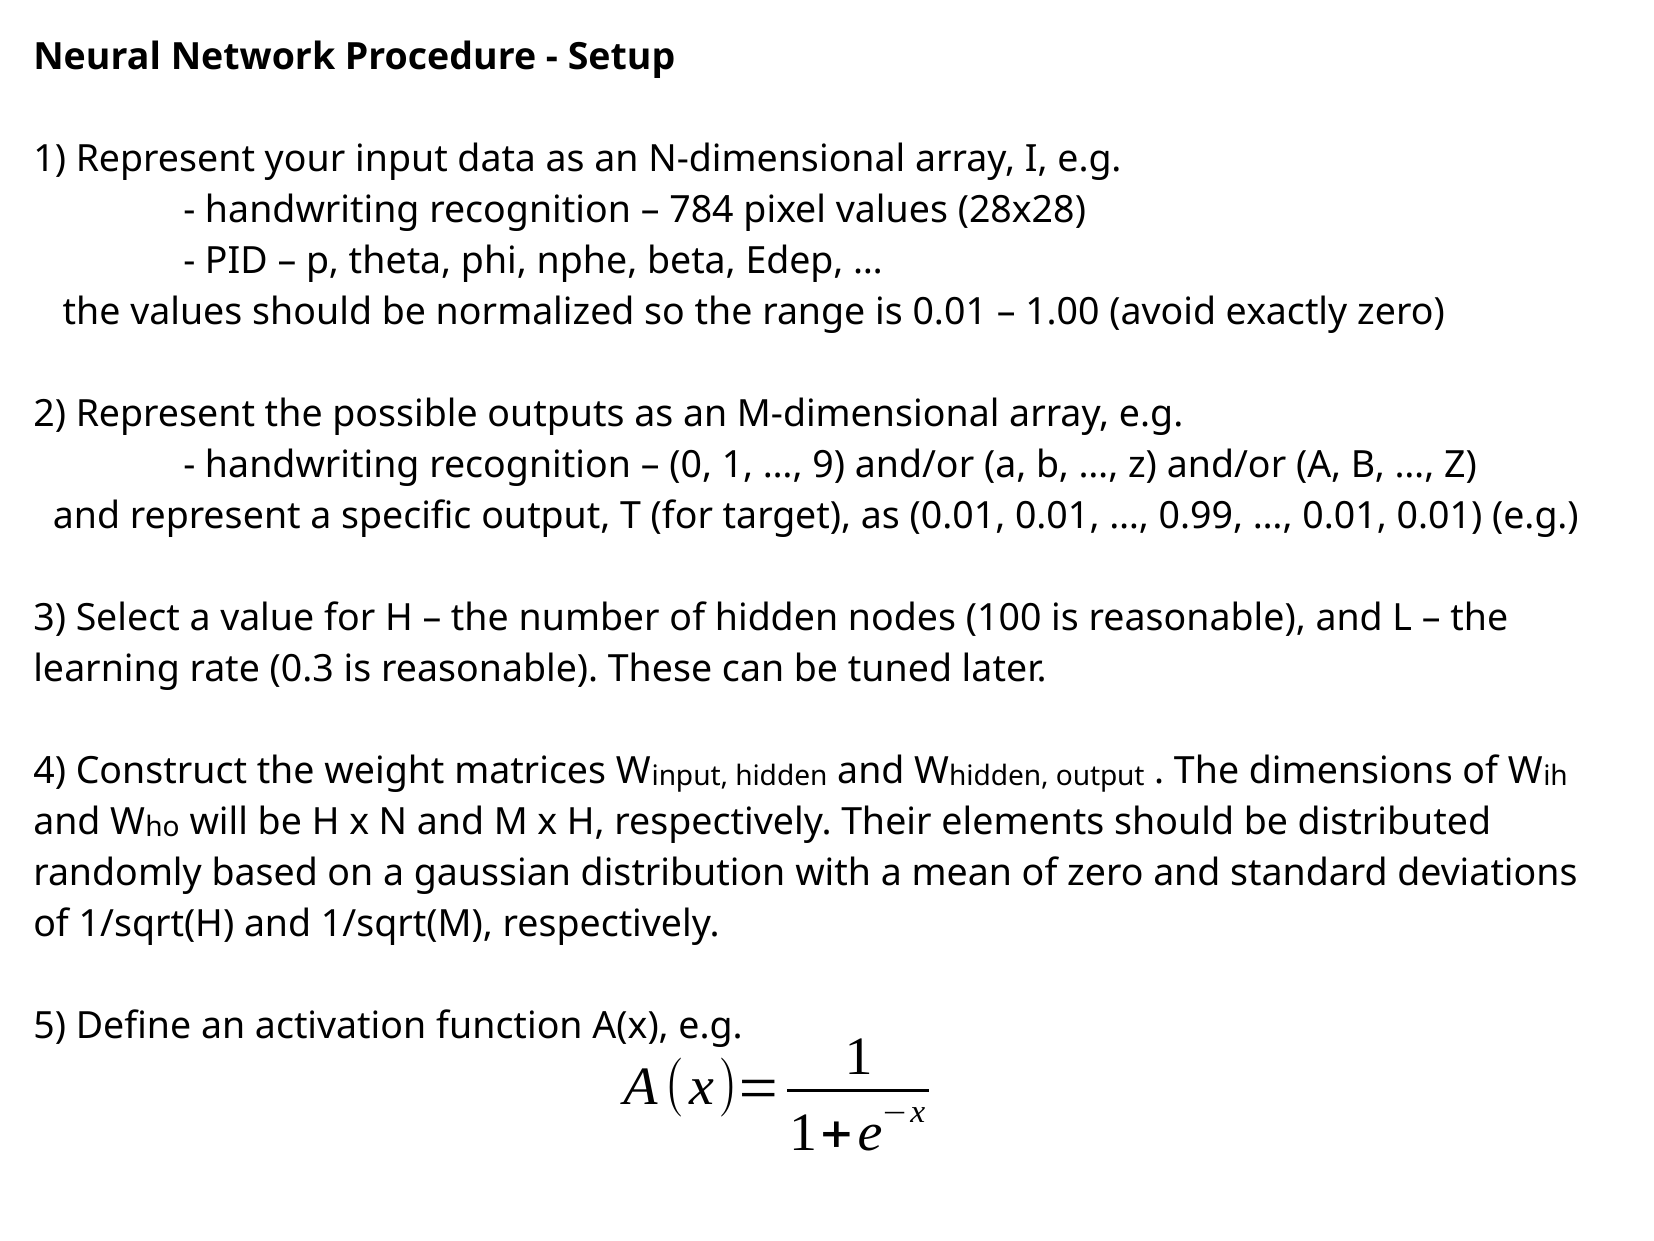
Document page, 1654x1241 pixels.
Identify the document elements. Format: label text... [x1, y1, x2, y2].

text_box Neural Network Procedure - Setup 1) Represent your input data as an N-dimensional array, I, e.g. - handwriting recognition – 784 pixel values (28x28) - PID – p, theta, phi, nphe, beta, Edep, … the values should be normalized so the range is 0.01 – 1.00 (avoid exactly zero) 2) Represent the possible outputs as an M-dimensional array, e.g. - handwriting recognition – (0, 1, …, 9) and/or (a, b, …, z) and/or (A, B, …, Z) and represent a specific output, T (for target), as (0.01, 0.01, …, 0.99, …, 0.01, 0.01) (e.g.) 3) Select a value for H – the number of hidden nodes (100 is reasonable), and L – the learning rate (0.3 is reasonable). These can be tuned later. 4) Construct the weight matrices Winput, hidden and Whidden, output . The dimensions of Wih and Who will be H x N and M x H, respectively. Their elements should be distributed randomly based on a gaussian distribution with a mean of zero and standard deviations of 1/sqrt(H) and 1/sqrt(M), respectively. 5) Define an activation function A(x), e.g. [18, 21, 1636, 995]
chart [604, 1025, 946, 1162]
